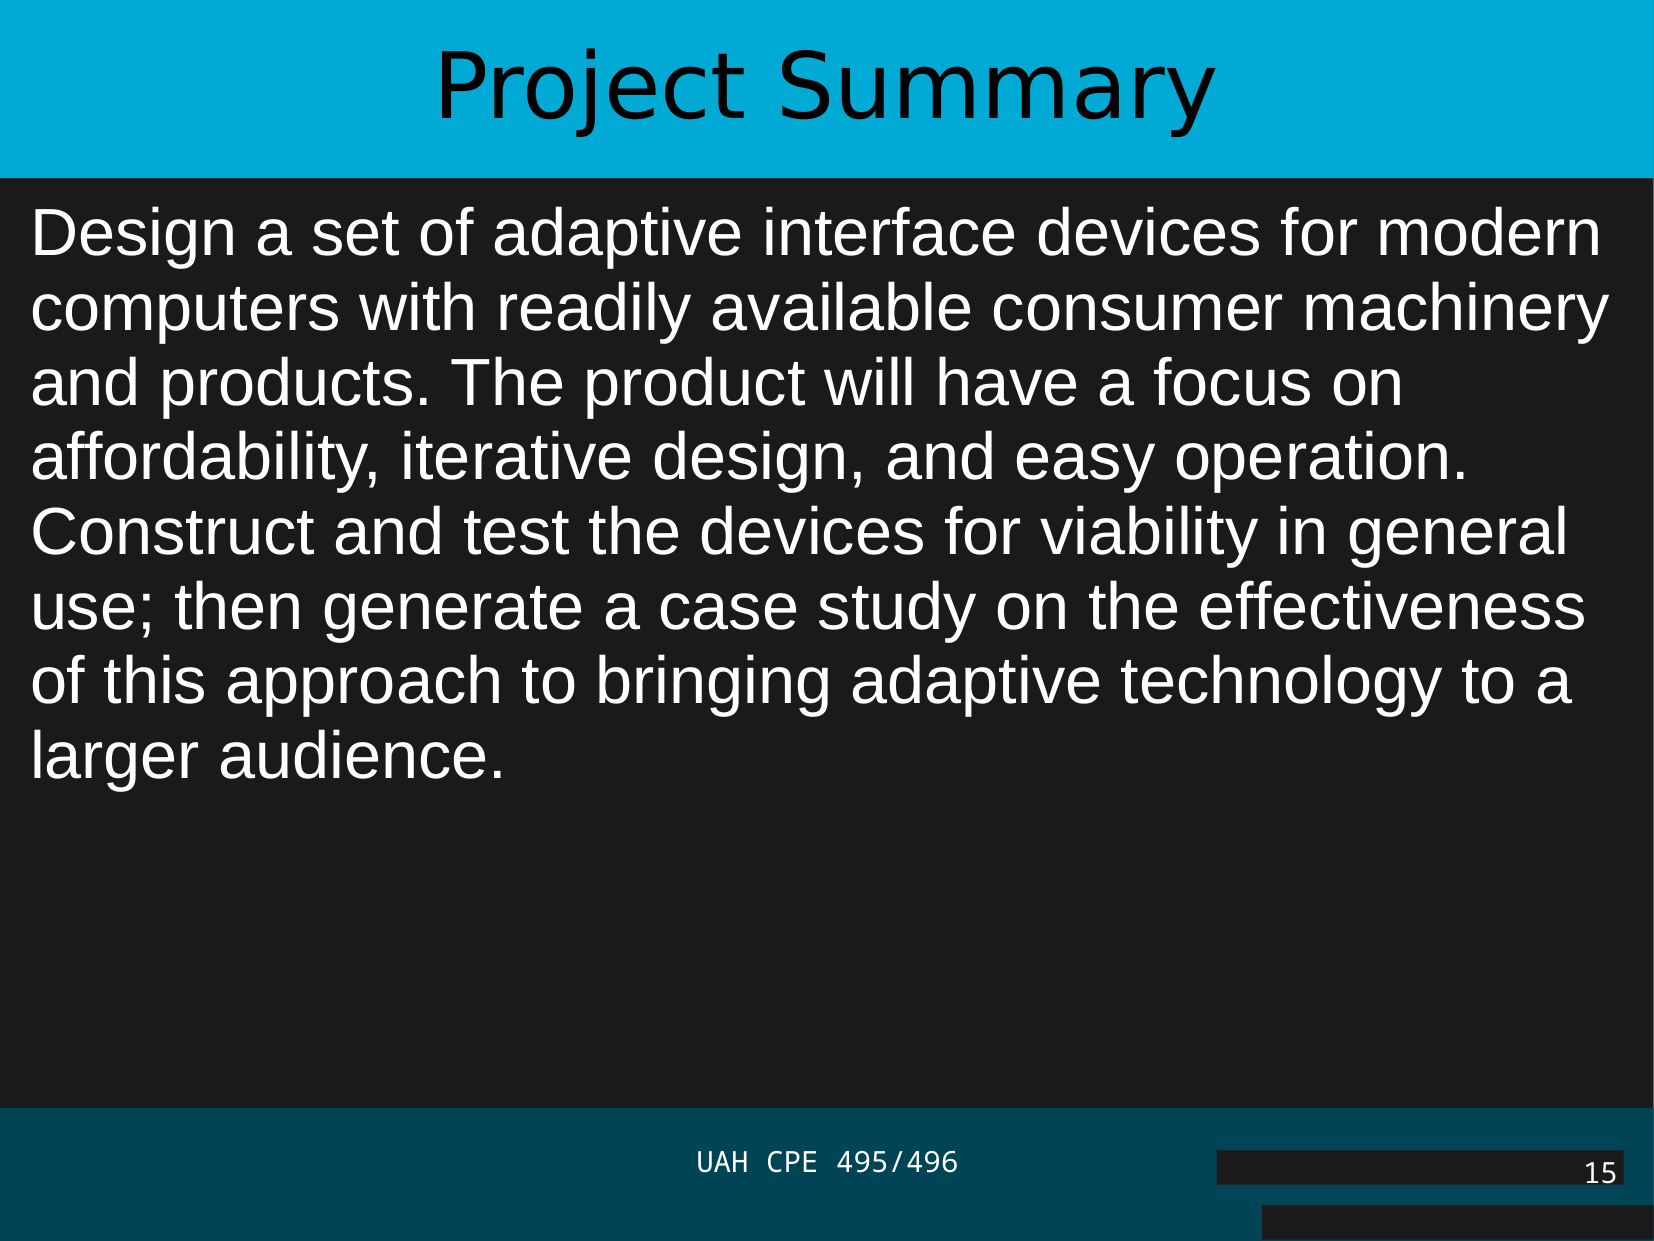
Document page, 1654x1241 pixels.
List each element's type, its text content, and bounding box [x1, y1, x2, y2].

list Design a set of adaptive interface devices for modern computers with readily available consumer machinery and products. The product will have a focus on affordability, iterative design, and easy operation. Construct and test the devices for viability in general use; then generate a case study on the effectiveness of this approach to bringing adaptive technology to a larger audience. [30, 195, 1636, 1096]
title Project Summary [82, 8, 1571, 166]
